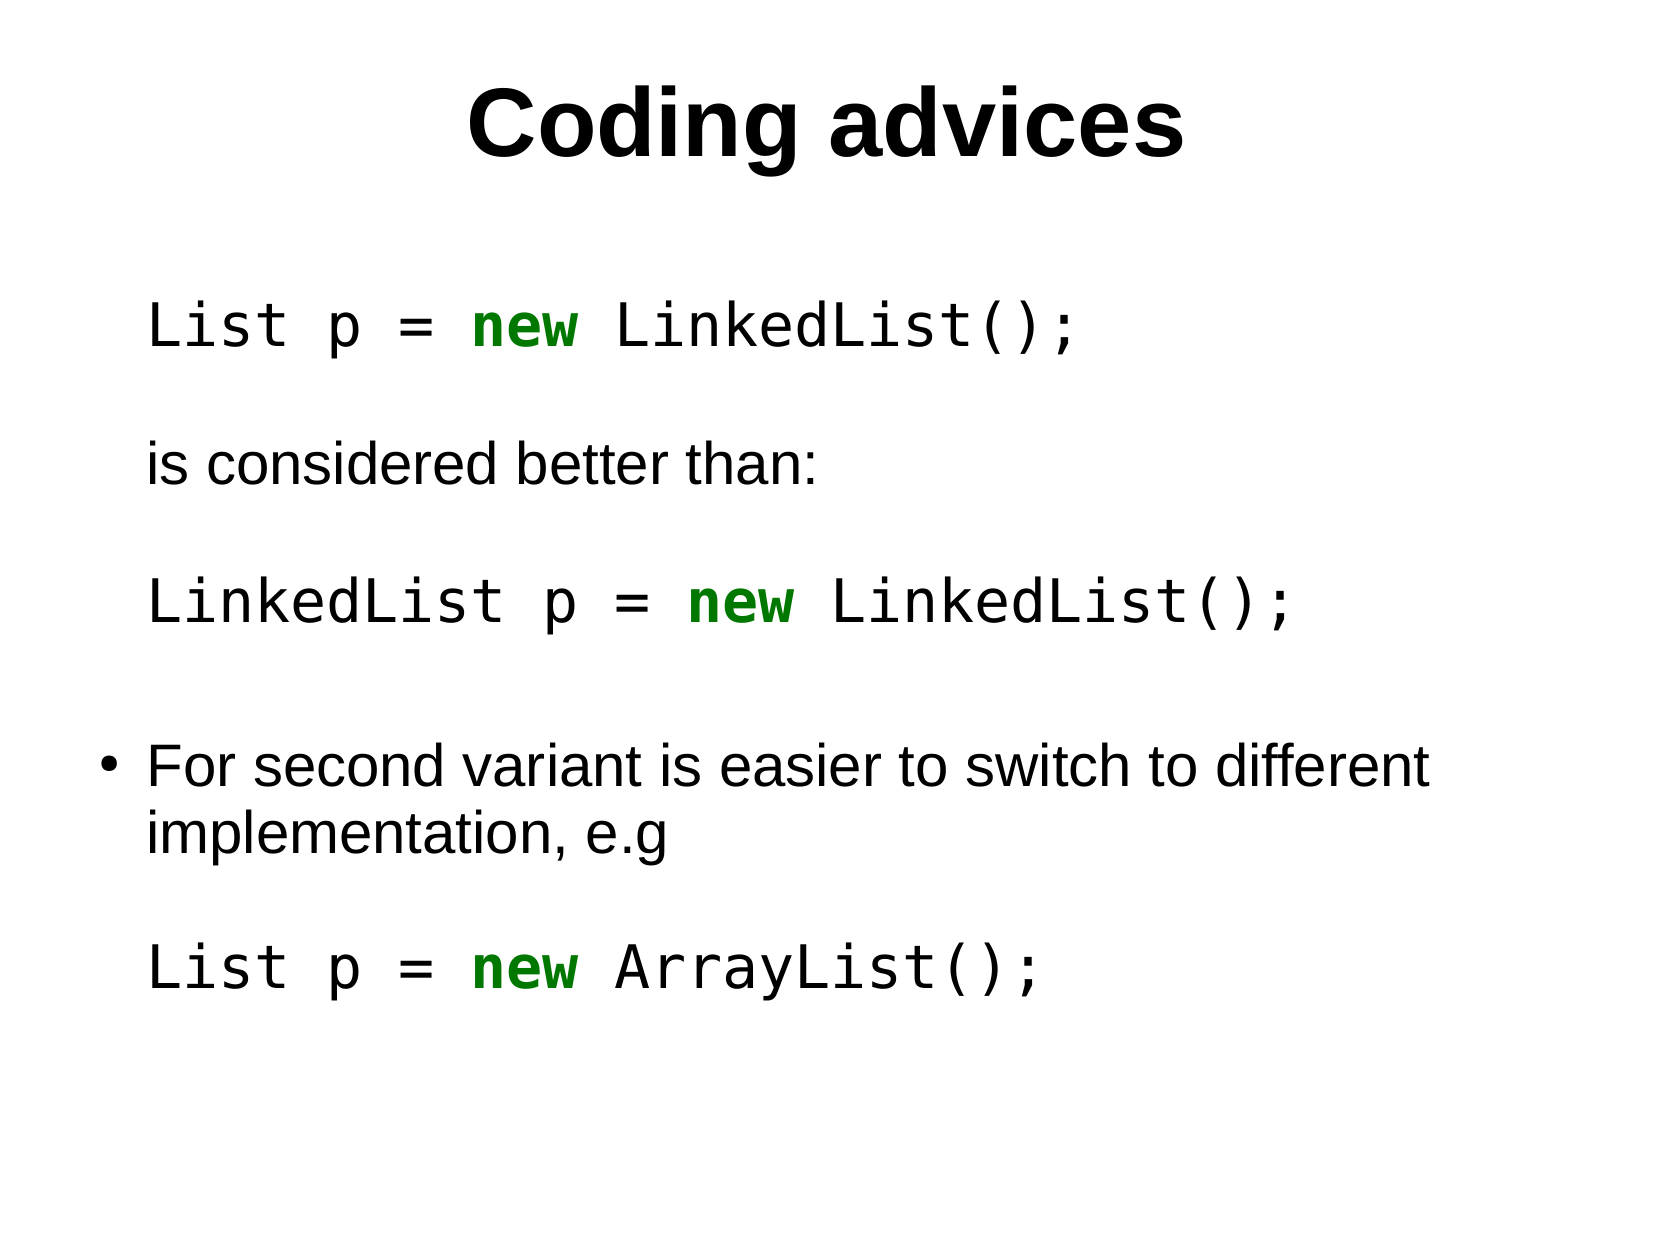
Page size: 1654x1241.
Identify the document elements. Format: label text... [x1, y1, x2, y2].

title Coding advices [82, 49, 1571, 196]
list List p = new LinkedList(); is considered better than: LinkedList p = new LinkedList(); For second variant is easier to switch to different implementation, e.g List p = new ArrayList(); [82, 290, 1538, 1010]
